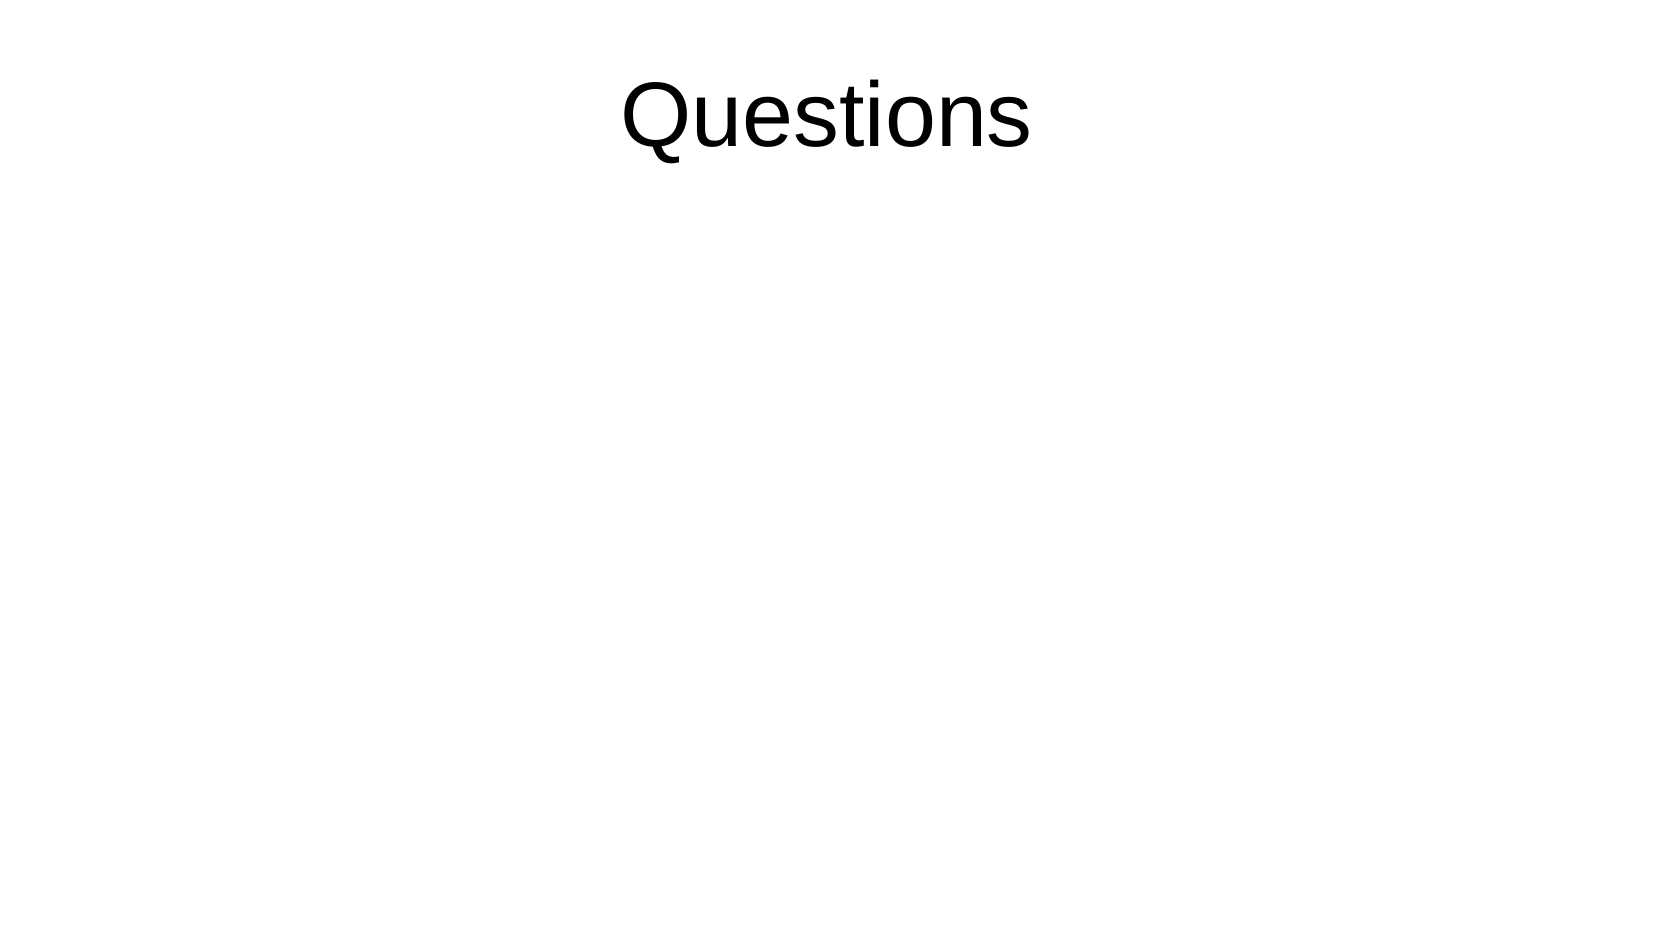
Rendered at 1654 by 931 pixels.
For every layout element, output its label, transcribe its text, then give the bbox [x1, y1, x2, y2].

title Questions [82, 37, 1571, 193]
